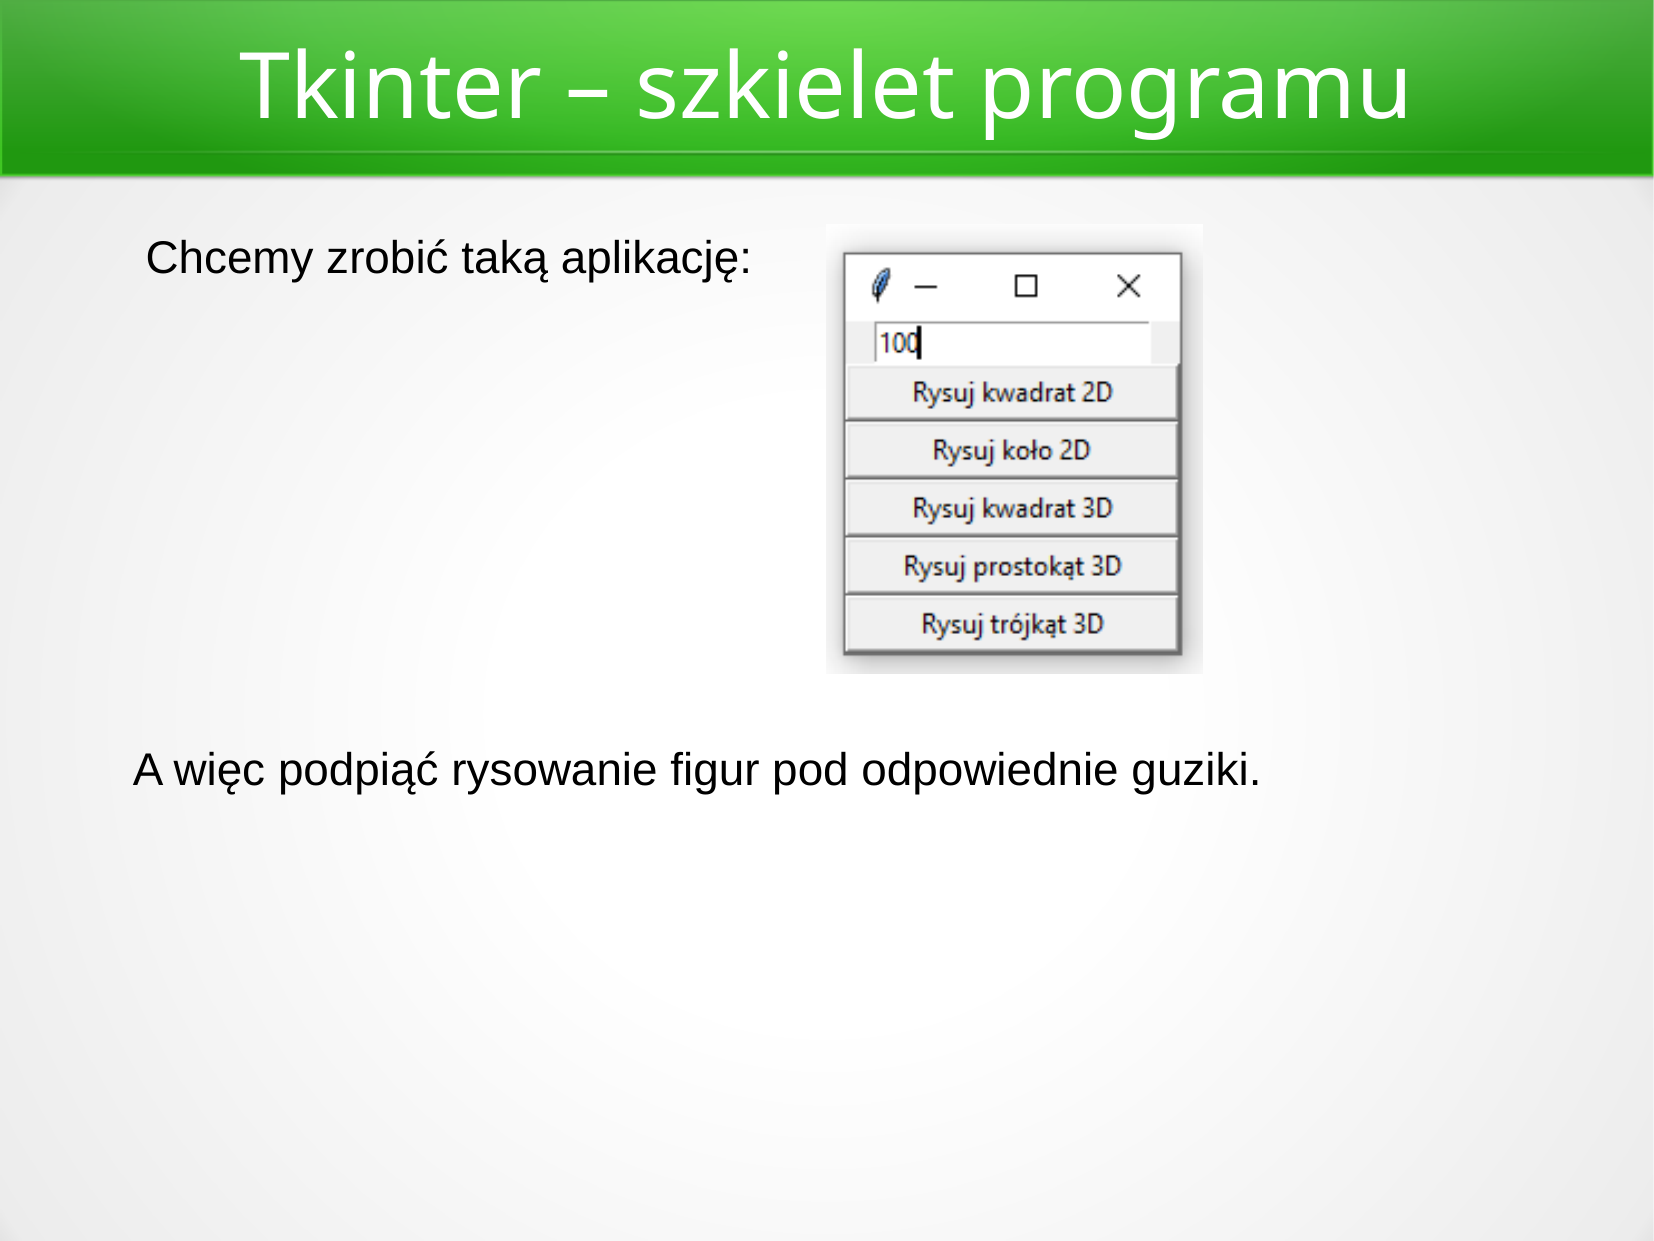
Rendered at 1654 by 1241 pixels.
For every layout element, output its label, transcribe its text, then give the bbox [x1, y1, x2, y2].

title Tkinter – szkielet programu [82, 11, 1571, 154]
text_box Chcemy zrobić taką aplikację: A więc podpiąć rysowanie figur pod odpowiednie guziki. [118, 224, 1571, 1009]
picture [0, 0, 1654, 1241]
